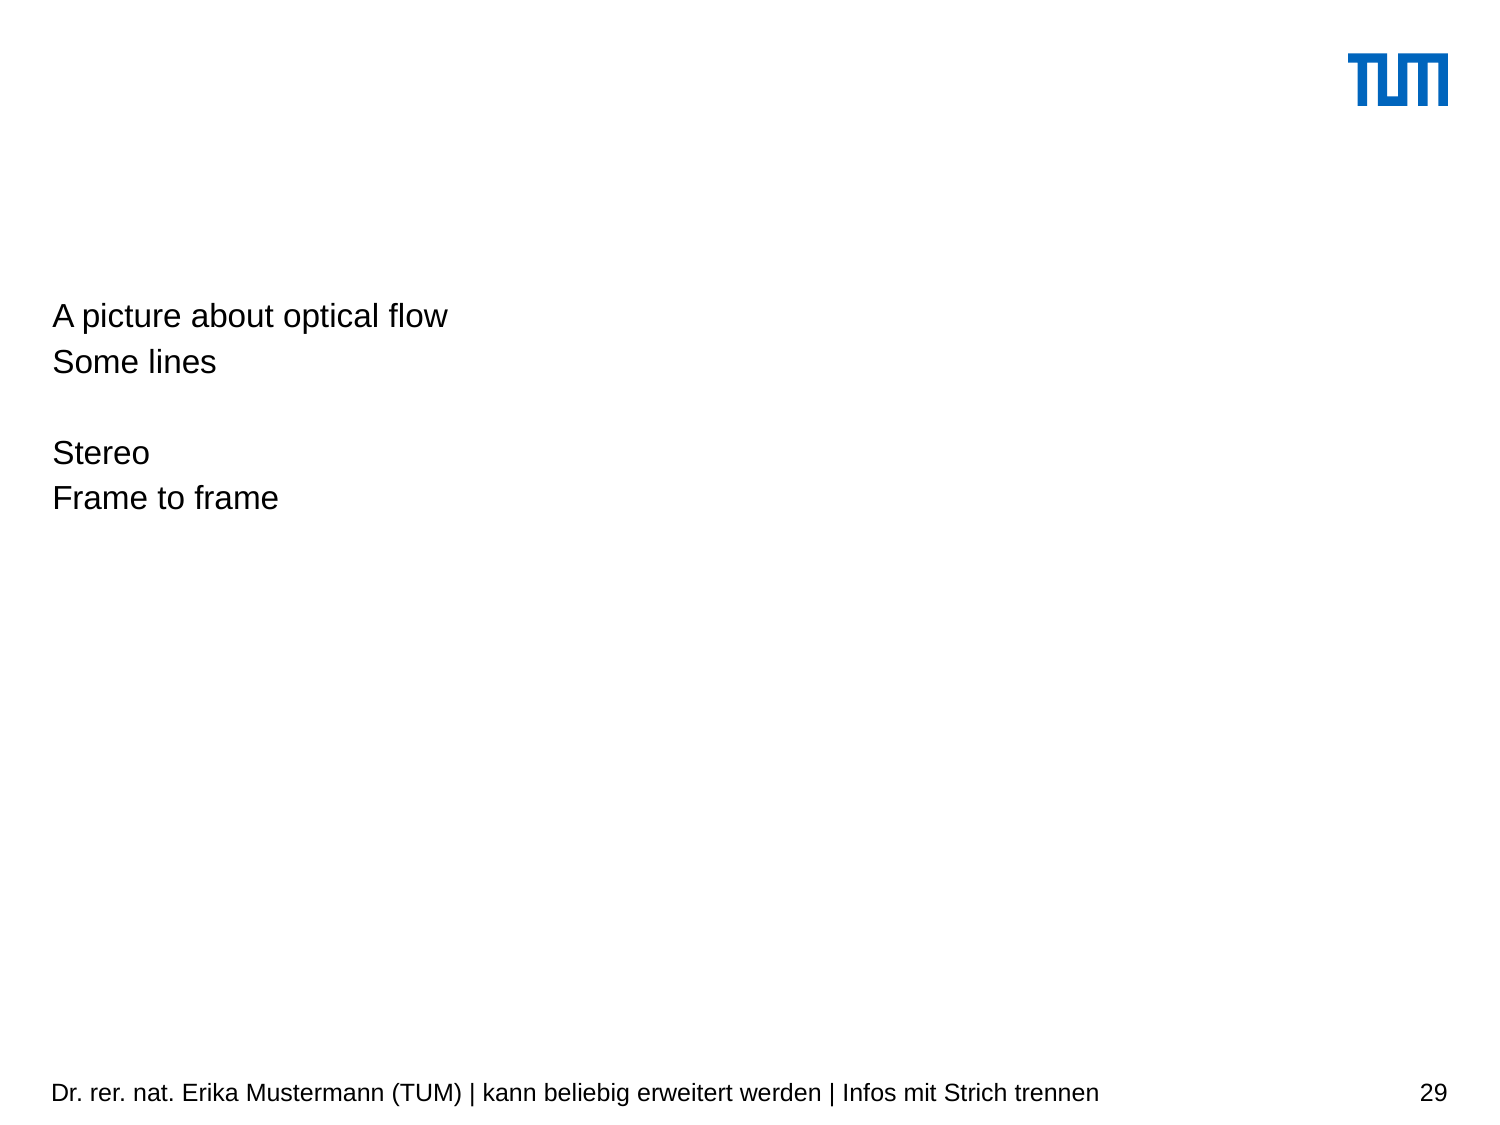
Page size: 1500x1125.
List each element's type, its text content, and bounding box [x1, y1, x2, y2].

slide_number <number> [1112, 1061, 1448, 1122]
list A picture about optical flow Some lines Stereo Frame to frame [52, 289, 1449, 1060]
footer Dr. rer. nat. Erika Mustermann (TUM) | kann beliebig erweitert werden | Infos mit Strich trennen [51, 1061, 1112, 1122]
